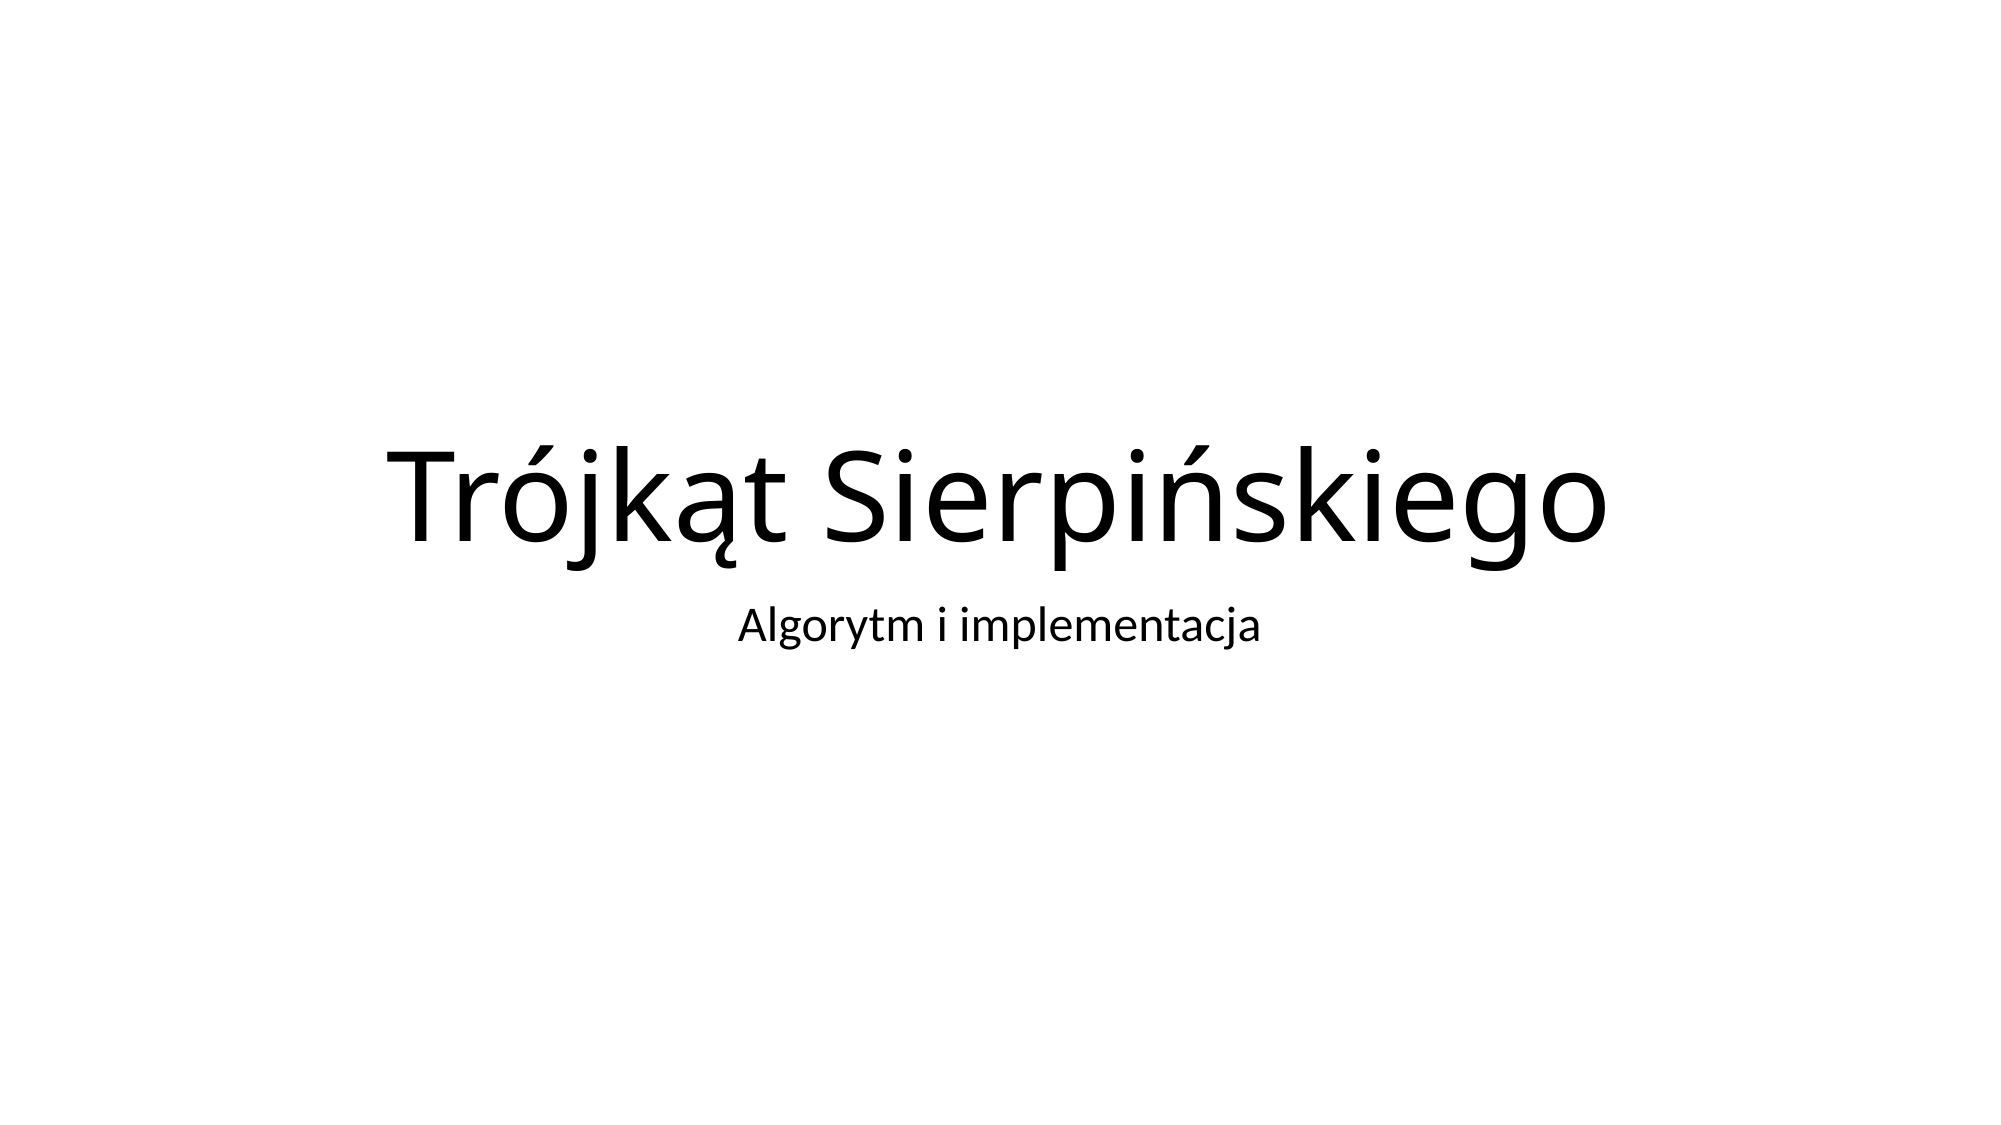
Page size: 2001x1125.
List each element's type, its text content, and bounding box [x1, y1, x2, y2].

subtitle Algorytm i implementacja [249, 590, 1750, 863]
title Trójkąt Sierpińskiego [249, 184, 1750, 576]
